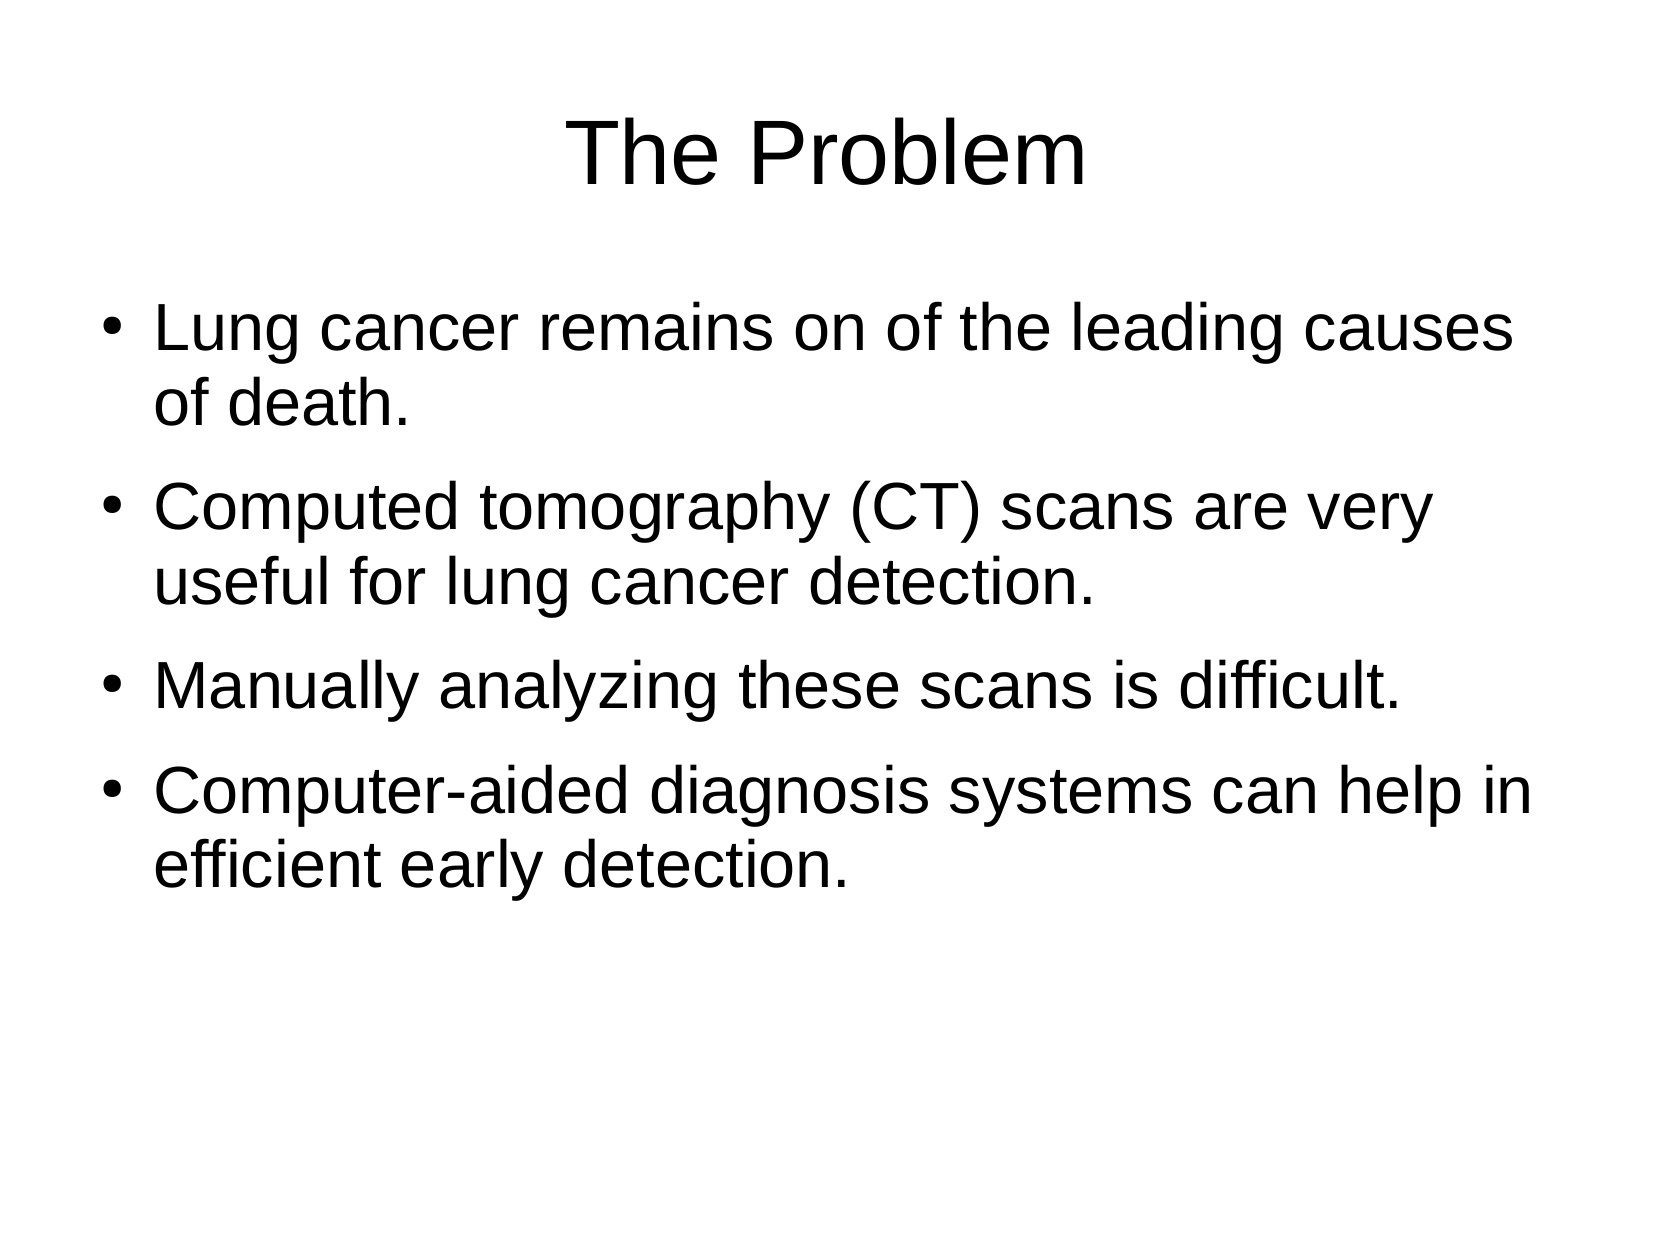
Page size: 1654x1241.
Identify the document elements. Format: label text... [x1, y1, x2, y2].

list Lung cancer remains on of the leading causes of death. Computed tomography (CT) scans are very useful for lung cancer detection. Manually analyzing these scans is difficult. Computer-aided diagnosis systems can help in efficient early detection. [82, 290, 1571, 1010]
title The Problem [82, 49, 1571, 257]
